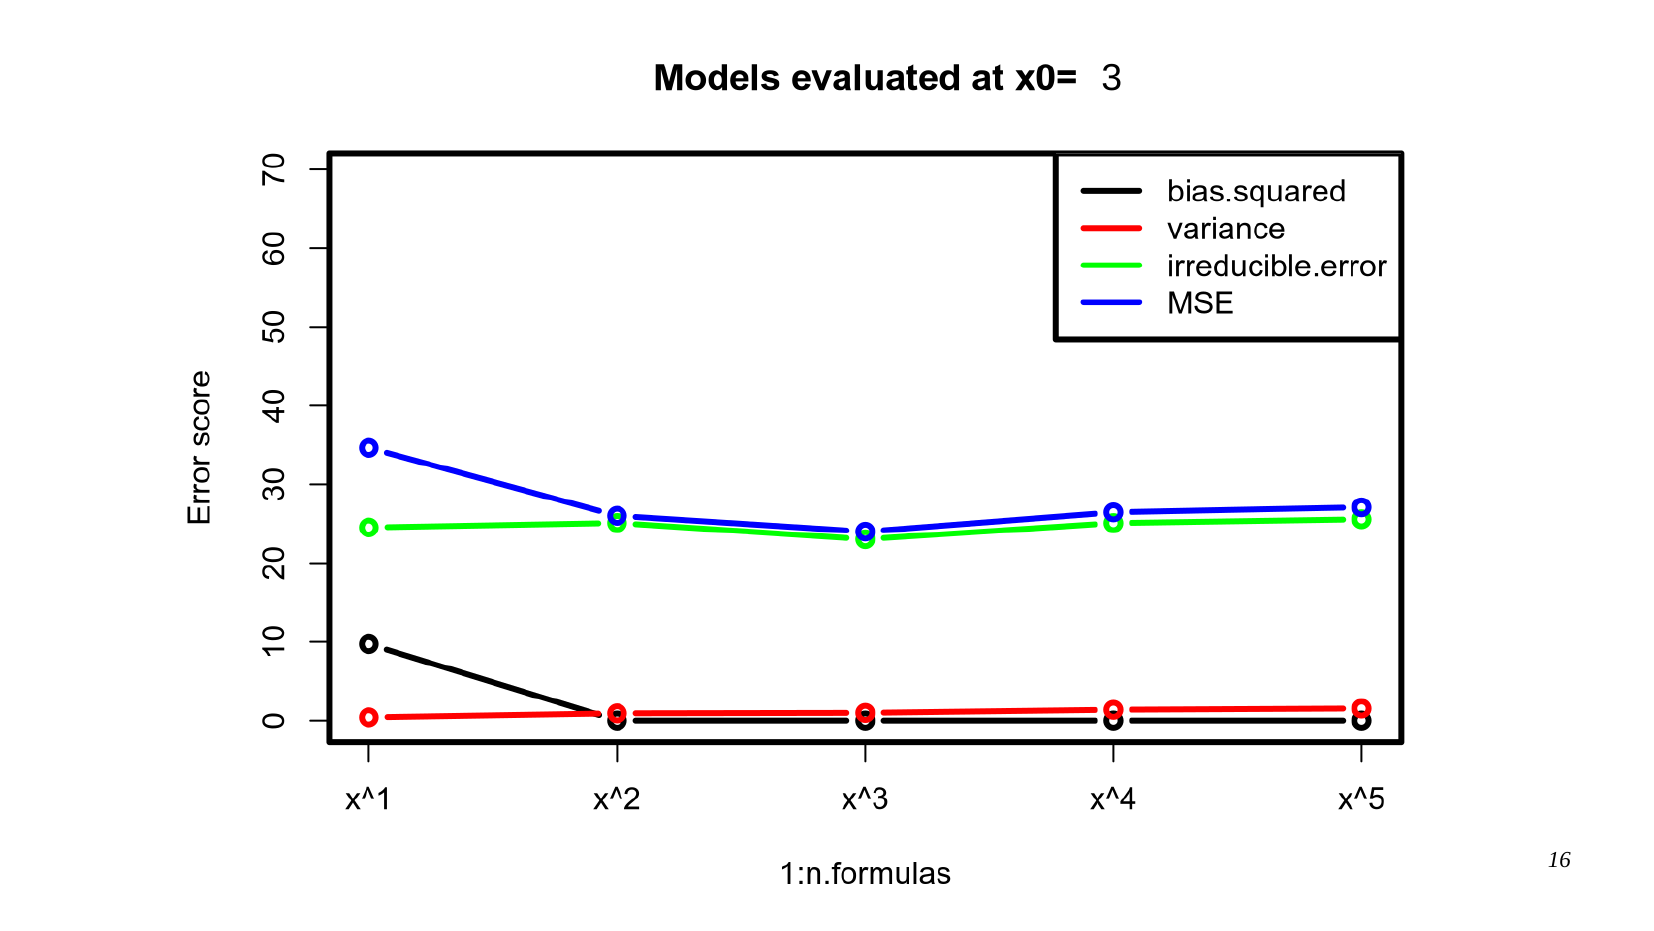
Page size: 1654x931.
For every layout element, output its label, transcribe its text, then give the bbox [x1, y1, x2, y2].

picture [176, 0, 1479, 931]
text_box 3 [1086, 49, 1146, 107]
